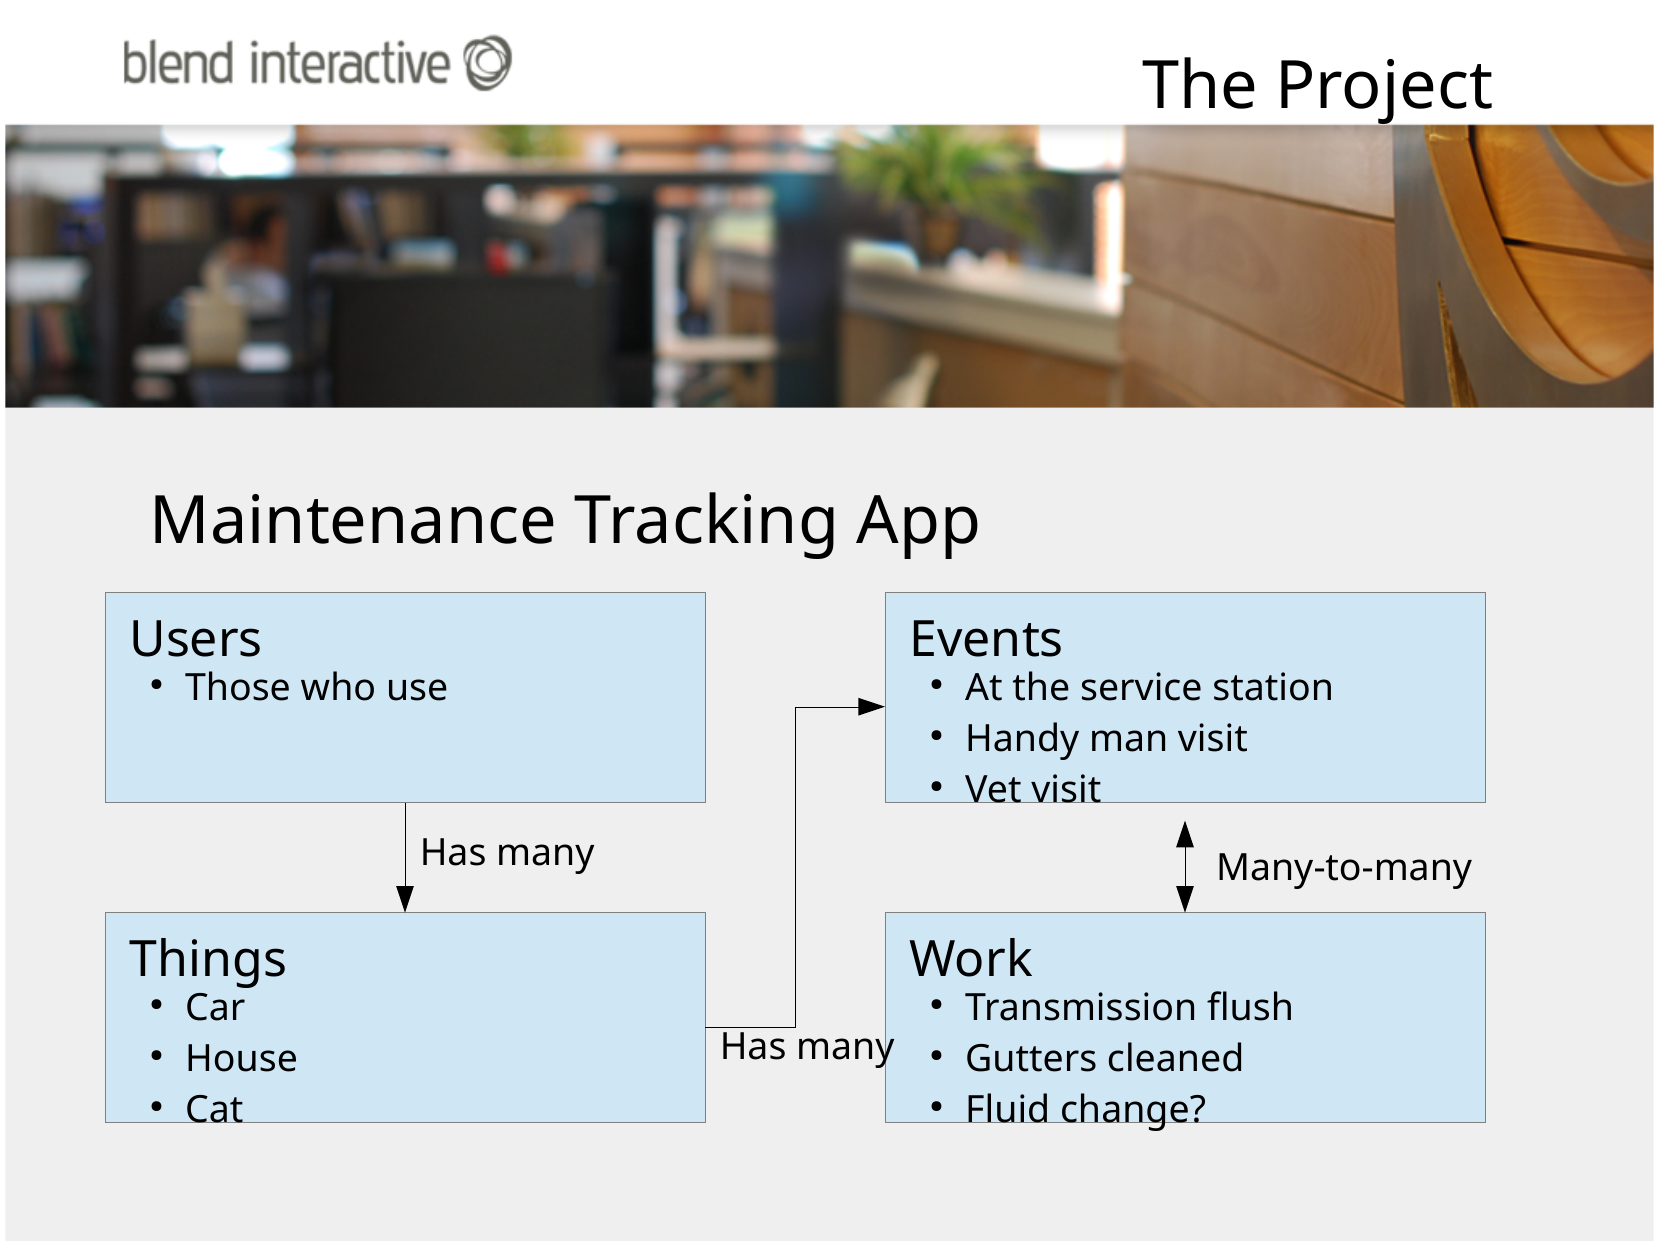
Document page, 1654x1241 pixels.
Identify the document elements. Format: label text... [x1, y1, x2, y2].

text_box Events [894, 596, 1066, 671]
text_box Things [114, 916, 293, 991]
text_box [885, 592, 1486, 803]
text_box Transmission flush Gutters cleaned Fluid change? [915, 972, 1396, 1123]
text_box [105, 912, 706, 1123]
text_box Work [894, 916, 1029, 991]
text_box Those who use [135, 652, 616, 713]
text_box Car House Cat [135, 972, 616, 1123]
text_box Many-to-many [1201, 832, 1459, 893]
text_box Maintenance Tracking App [135, 465, 938, 561]
text_box At the service station Handy man visit Vet visit [915, 652, 1396, 803]
text_box [885, 912, 1486, 1123]
text_box Has many [405, 817, 599, 878]
text_box The Project [1127, 30, 1486, 125]
text_box Has many [705, 1012, 899, 1073]
text_box Users [114, 596, 263, 671]
picture [5, 4, 1654, 1241]
text_box [105, 592, 706, 803]
